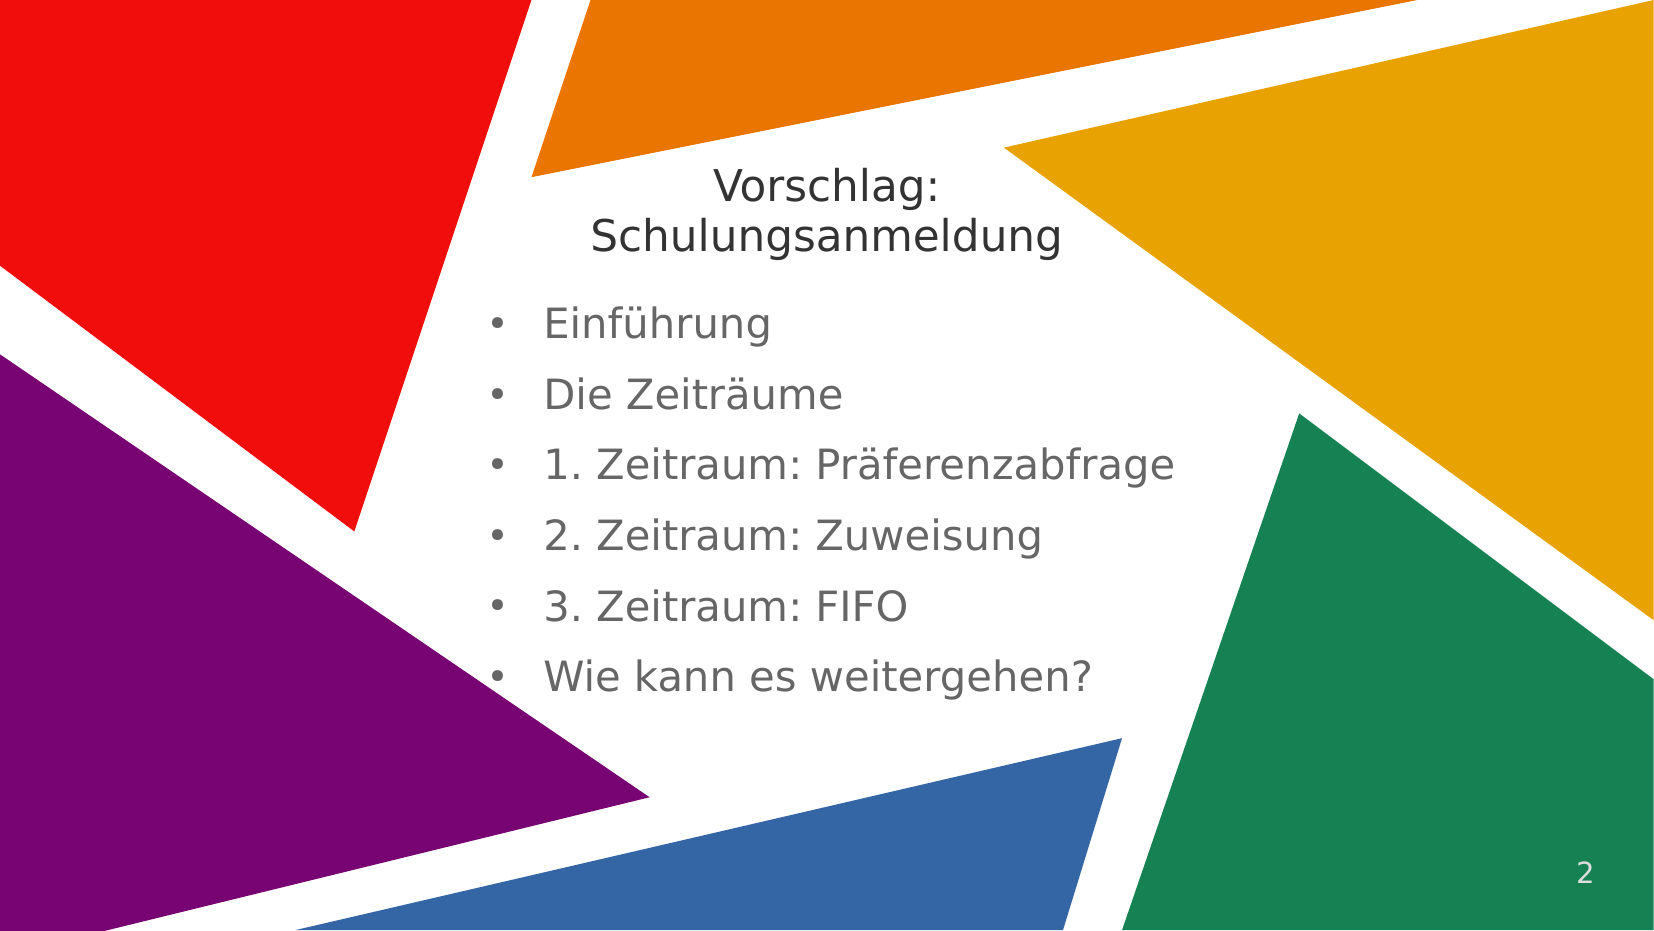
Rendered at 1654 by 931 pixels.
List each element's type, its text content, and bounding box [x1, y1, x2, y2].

list Einführung Die Zeiträume 1. Zeitraum: Präferenzabfrage 2. Zeitraum: Zuweisung 3. Zeitraum: FIFO Wie kann es weitergehen? [472, 300, 1182, 714]
title Vorschlag: Schulungsanmeldung [472, 122, 1182, 300]
